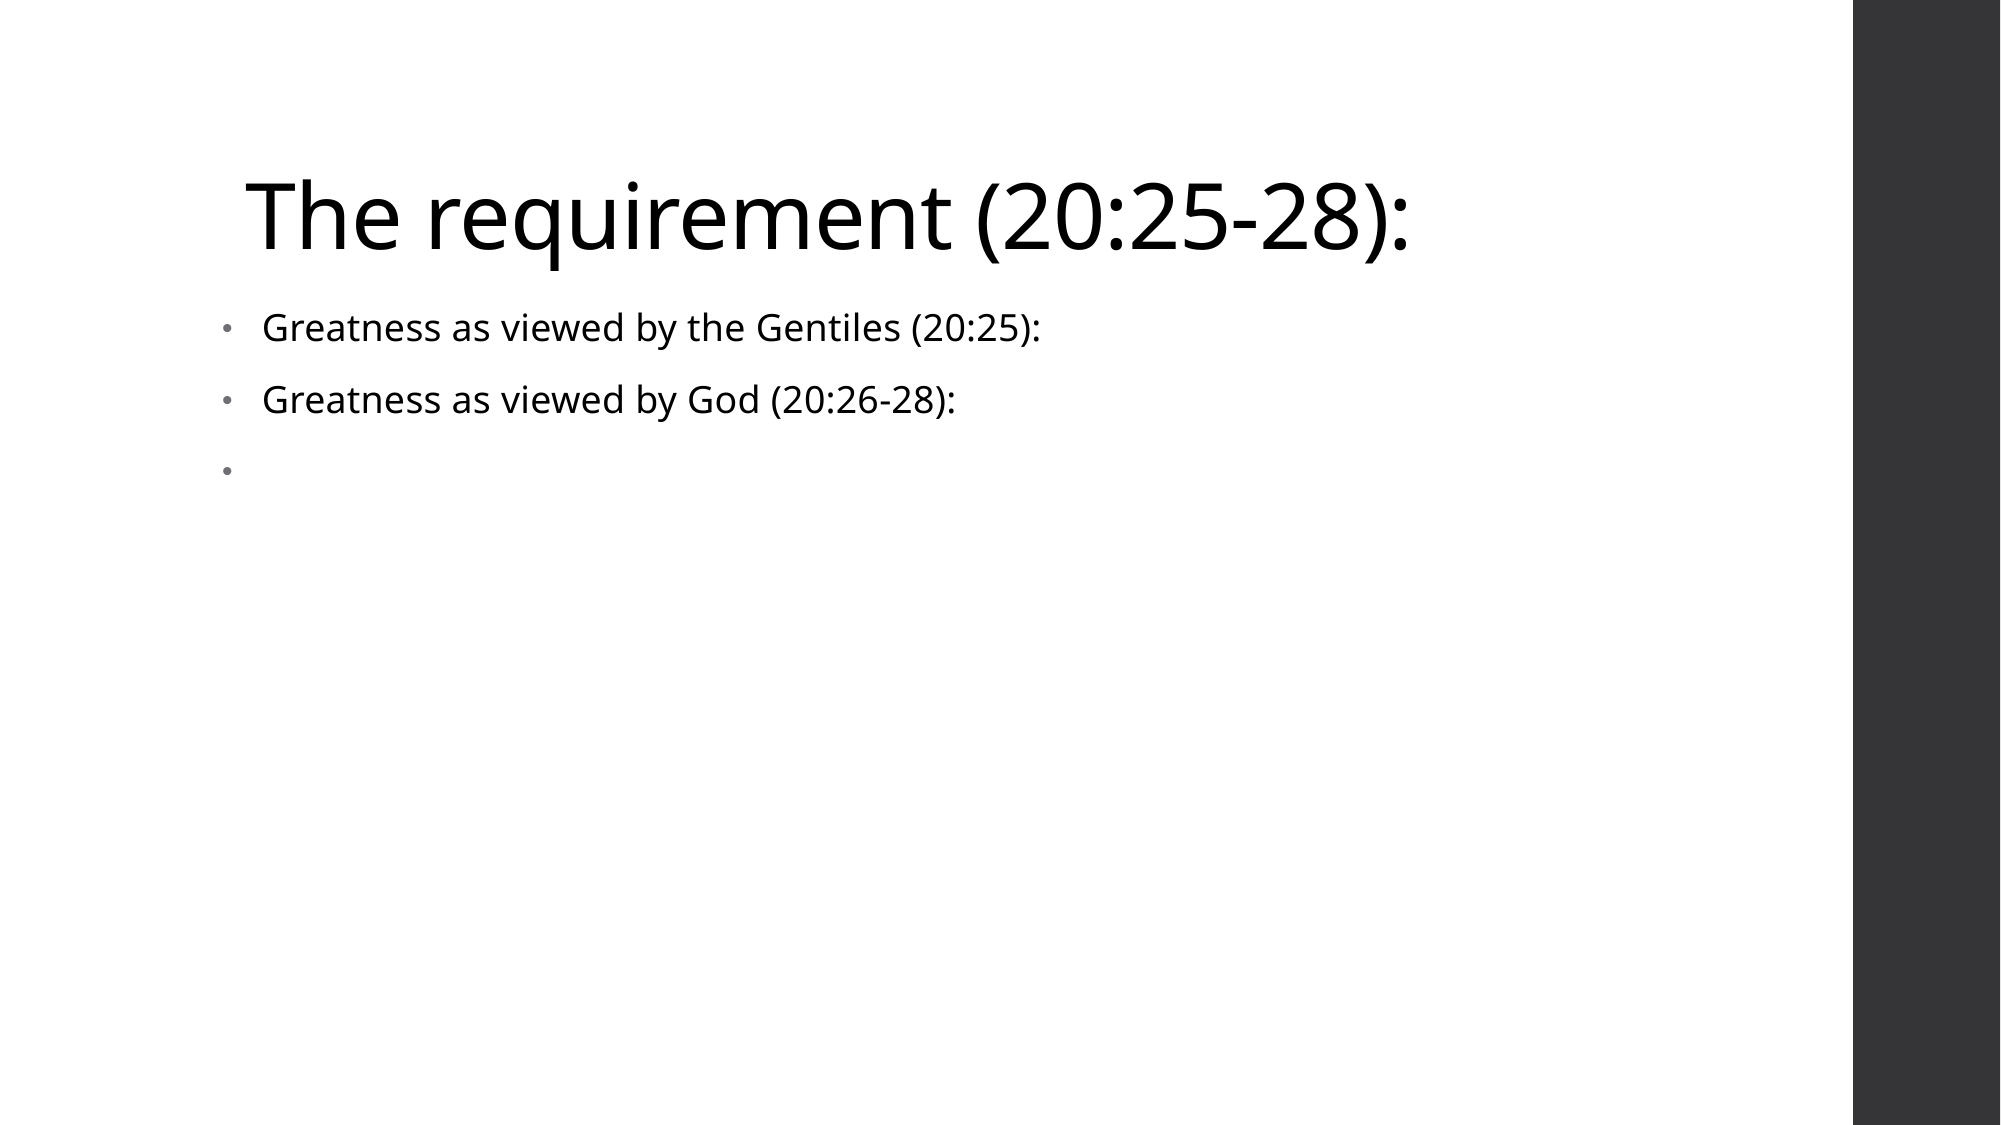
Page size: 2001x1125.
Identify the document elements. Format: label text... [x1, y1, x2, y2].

list Greatness as viewed by the Gentiles (20:25): Greatness as viewed by God (20:26-28): [206, 299, 1617, 1014]
title The requirement (20:25-28): [206, 60, 1797, 278]
